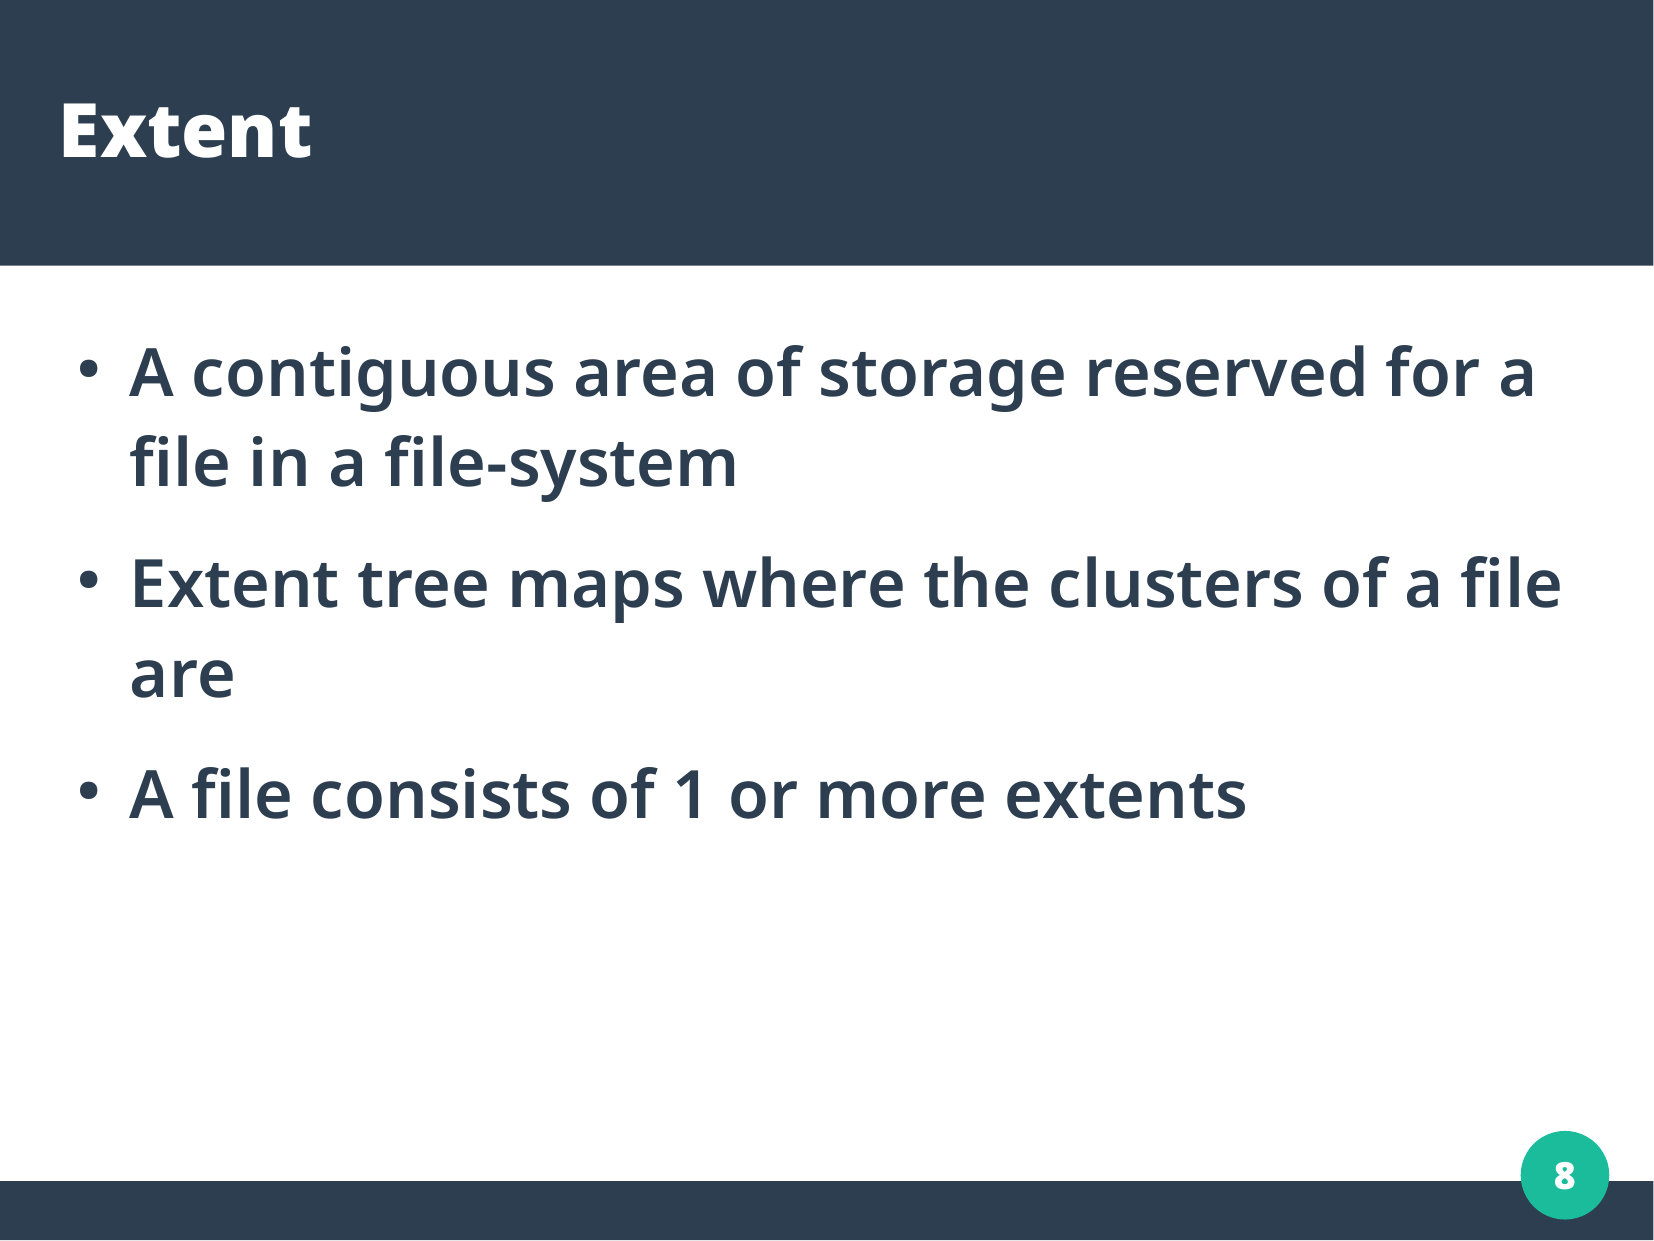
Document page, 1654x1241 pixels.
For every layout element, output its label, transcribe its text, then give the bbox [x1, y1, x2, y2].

title Extent [59, 49, 1595, 207]
list A contiguous area of storage reserved for a file in a file-system Extent tree maps where the clusters of a file are A file consists of 1 or more extents [59, 324, 1595, 1152]
